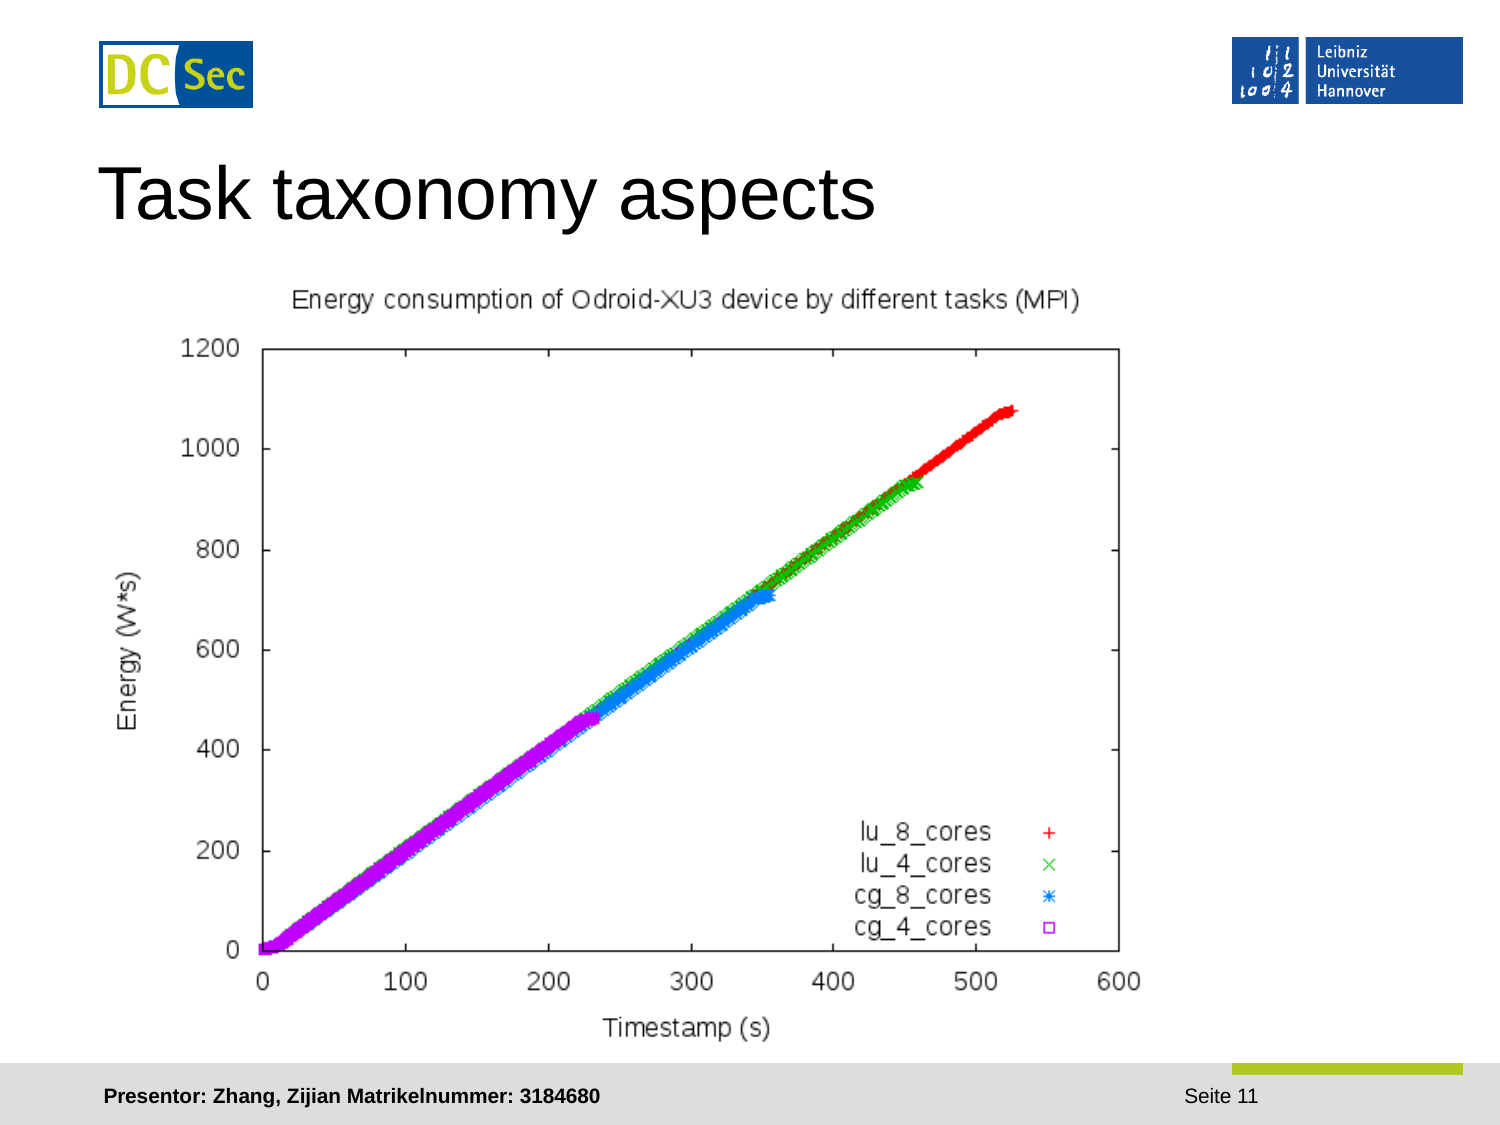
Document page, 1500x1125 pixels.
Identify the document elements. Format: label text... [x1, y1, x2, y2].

title Task taxonomy aspects [82, 137, 1463, 274]
picture [106, 254, 1170, 1052]
picture [1232, 37, 1463, 104]
text_box Presentor: Zhang, Zijian Matrikelnummer: 3184680 [88, 1074, 1181, 1125]
picture [99, 41, 253, 108]
